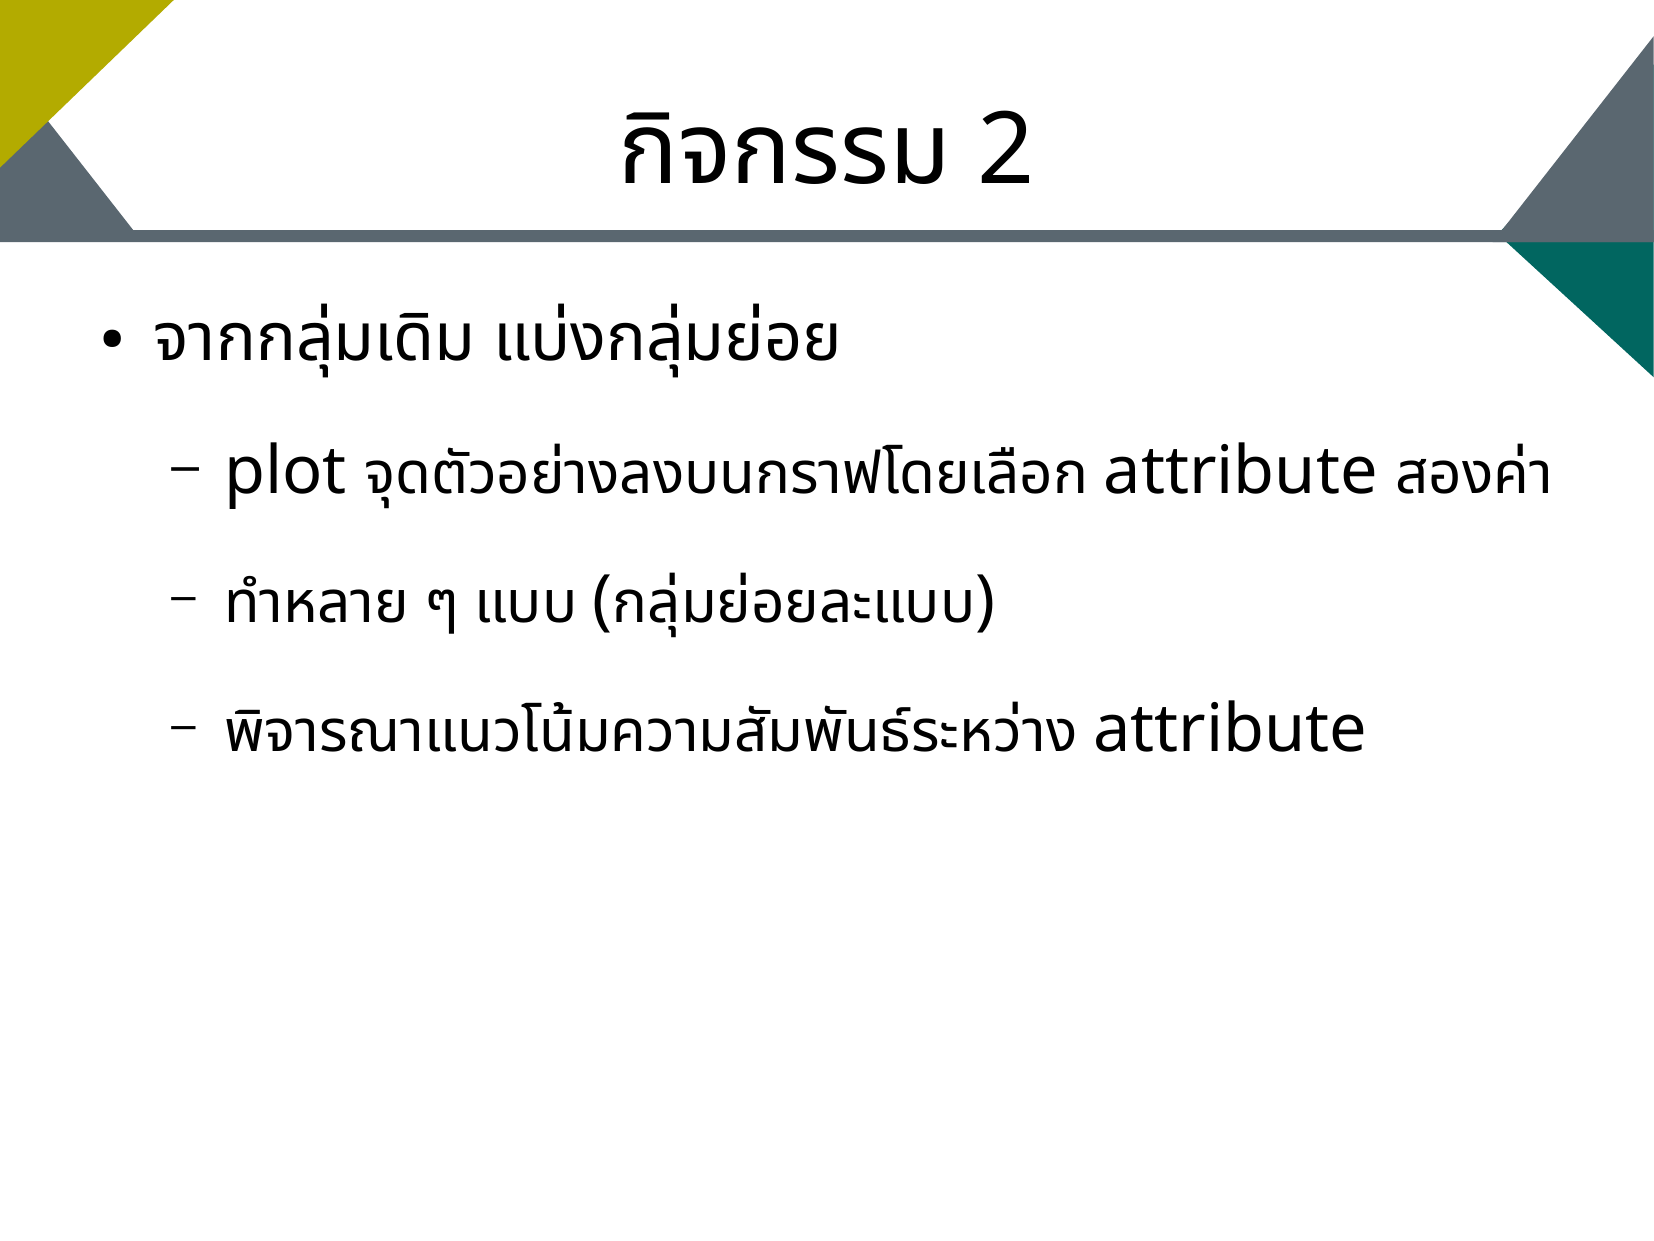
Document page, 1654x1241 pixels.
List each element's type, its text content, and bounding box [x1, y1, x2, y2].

list จากกลุ่มเดิม แบ่งกลุ่มย่อย plot จุดตัวอย่างลงบนกราฟโดยเลือก attribute สองค่า ทำหลาย ๆ แบบ (กลุ่มย่อยละแบบ) พิจารณาแนวโน้มความสัมพันธ์ระหว่าง attribute [82, 290, 1571, 1108]
title กิจกรรม 2 [82, 49, 1571, 257]
